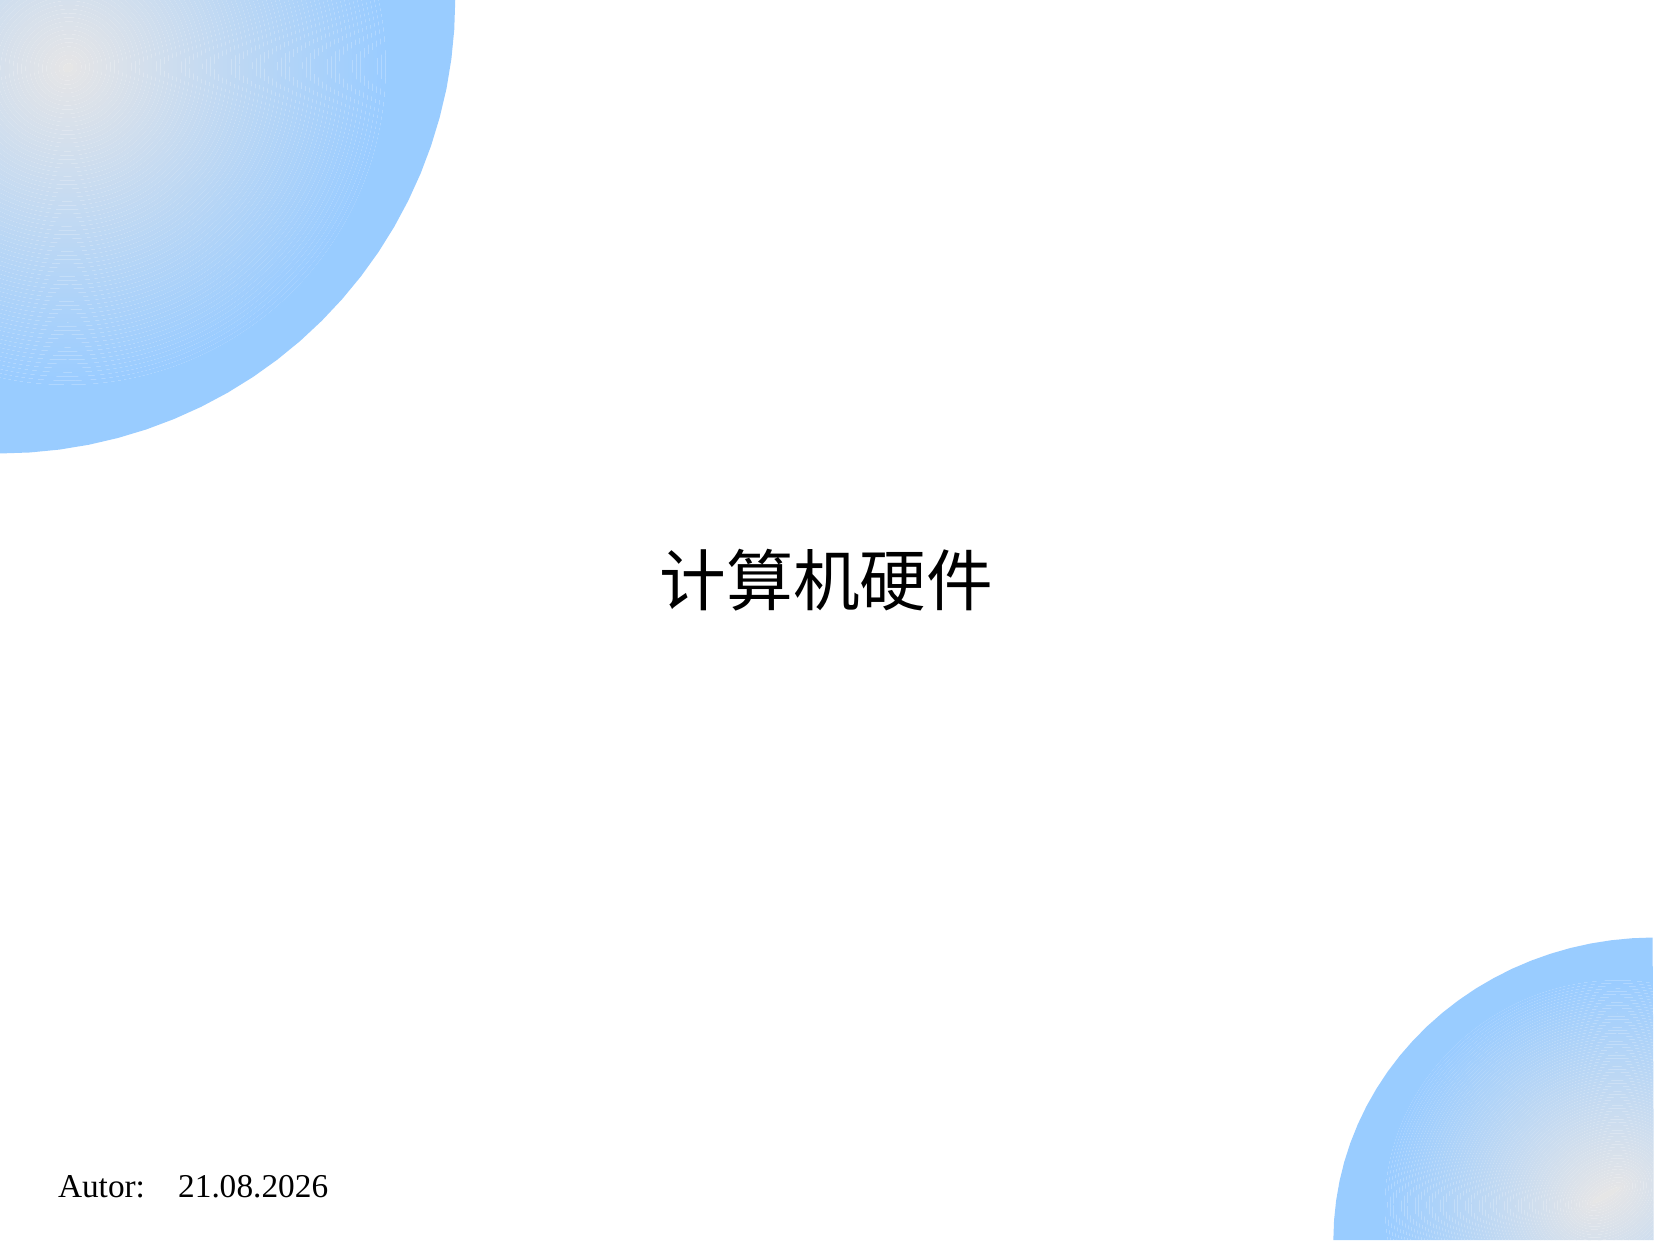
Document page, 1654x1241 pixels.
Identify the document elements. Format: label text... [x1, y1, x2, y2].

subtitle 计算机硬件 [82, 49, 1571, 1109]
